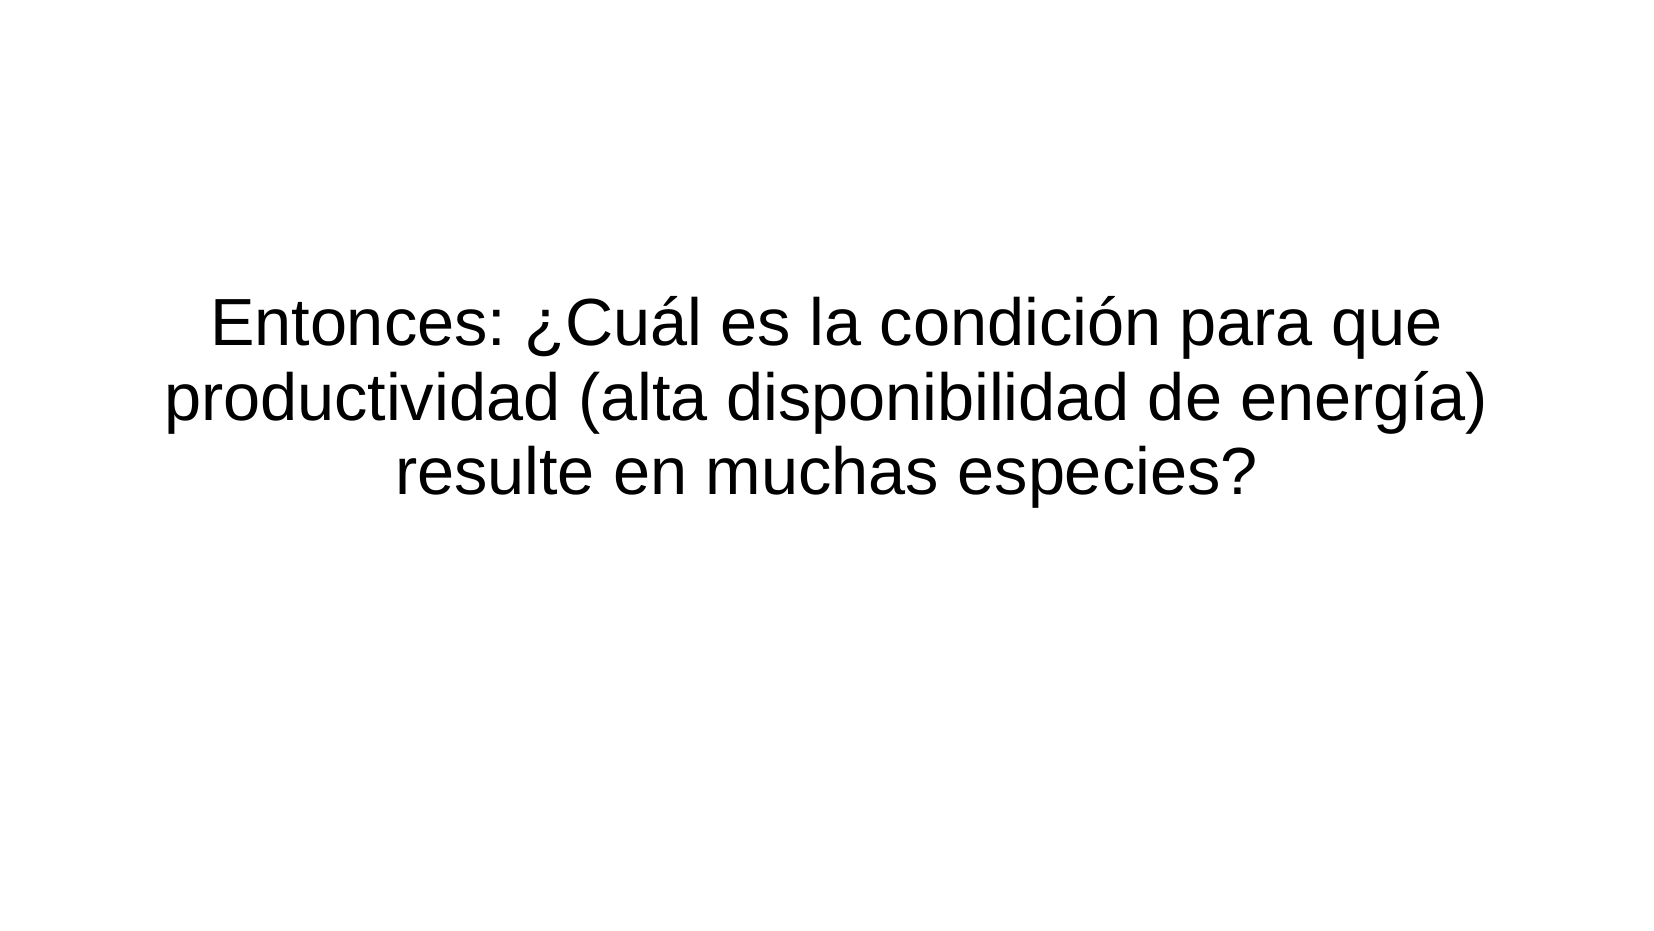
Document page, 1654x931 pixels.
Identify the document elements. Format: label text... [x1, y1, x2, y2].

subtitle Entonces: ¿Cuál es la condición para que productividad (alta disponibilidad de energía) resulte en muchas especies? [82, 37, 1571, 757]
